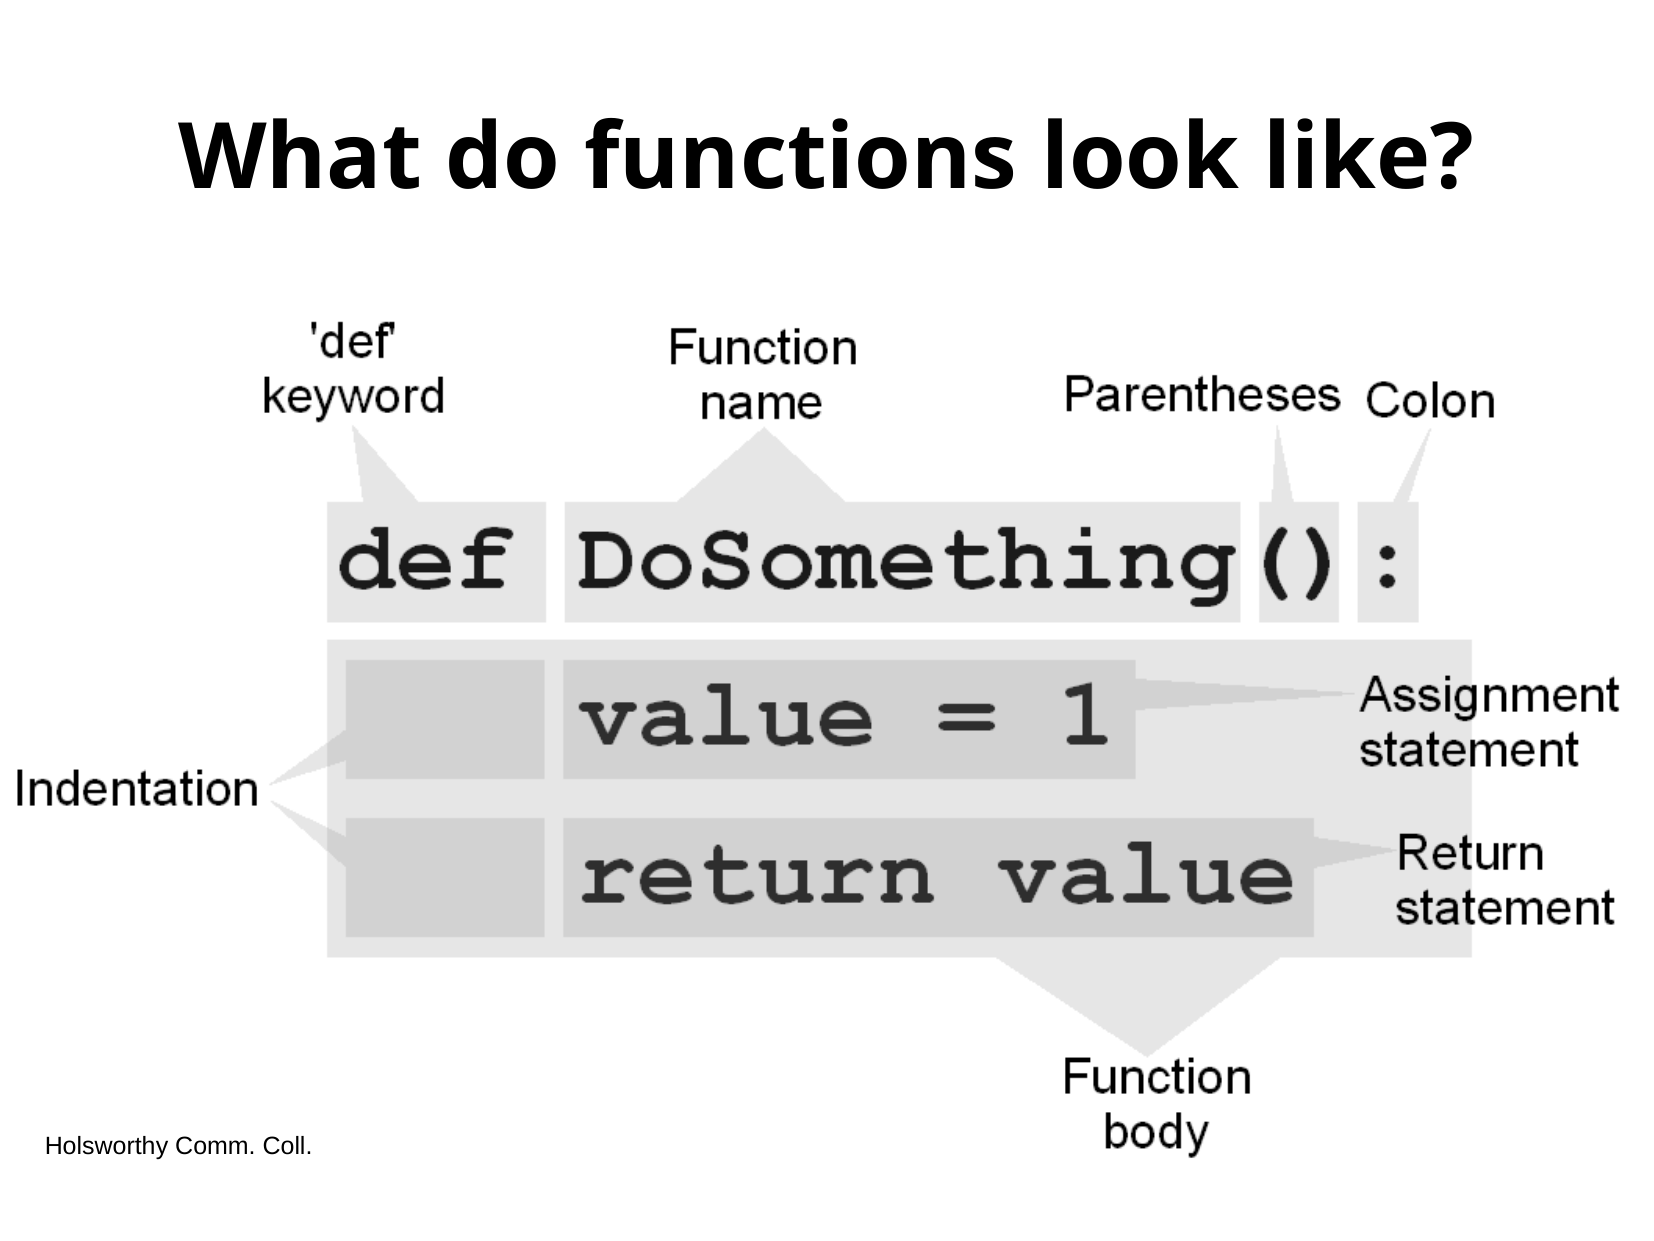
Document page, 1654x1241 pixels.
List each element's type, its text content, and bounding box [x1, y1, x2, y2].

picture [0, 305, 1652, 1169]
title What do functions look like? [82, 49, 1571, 257]
text_box Holsworthy Comm. Coll. [30, 1124, 328, 1167]
